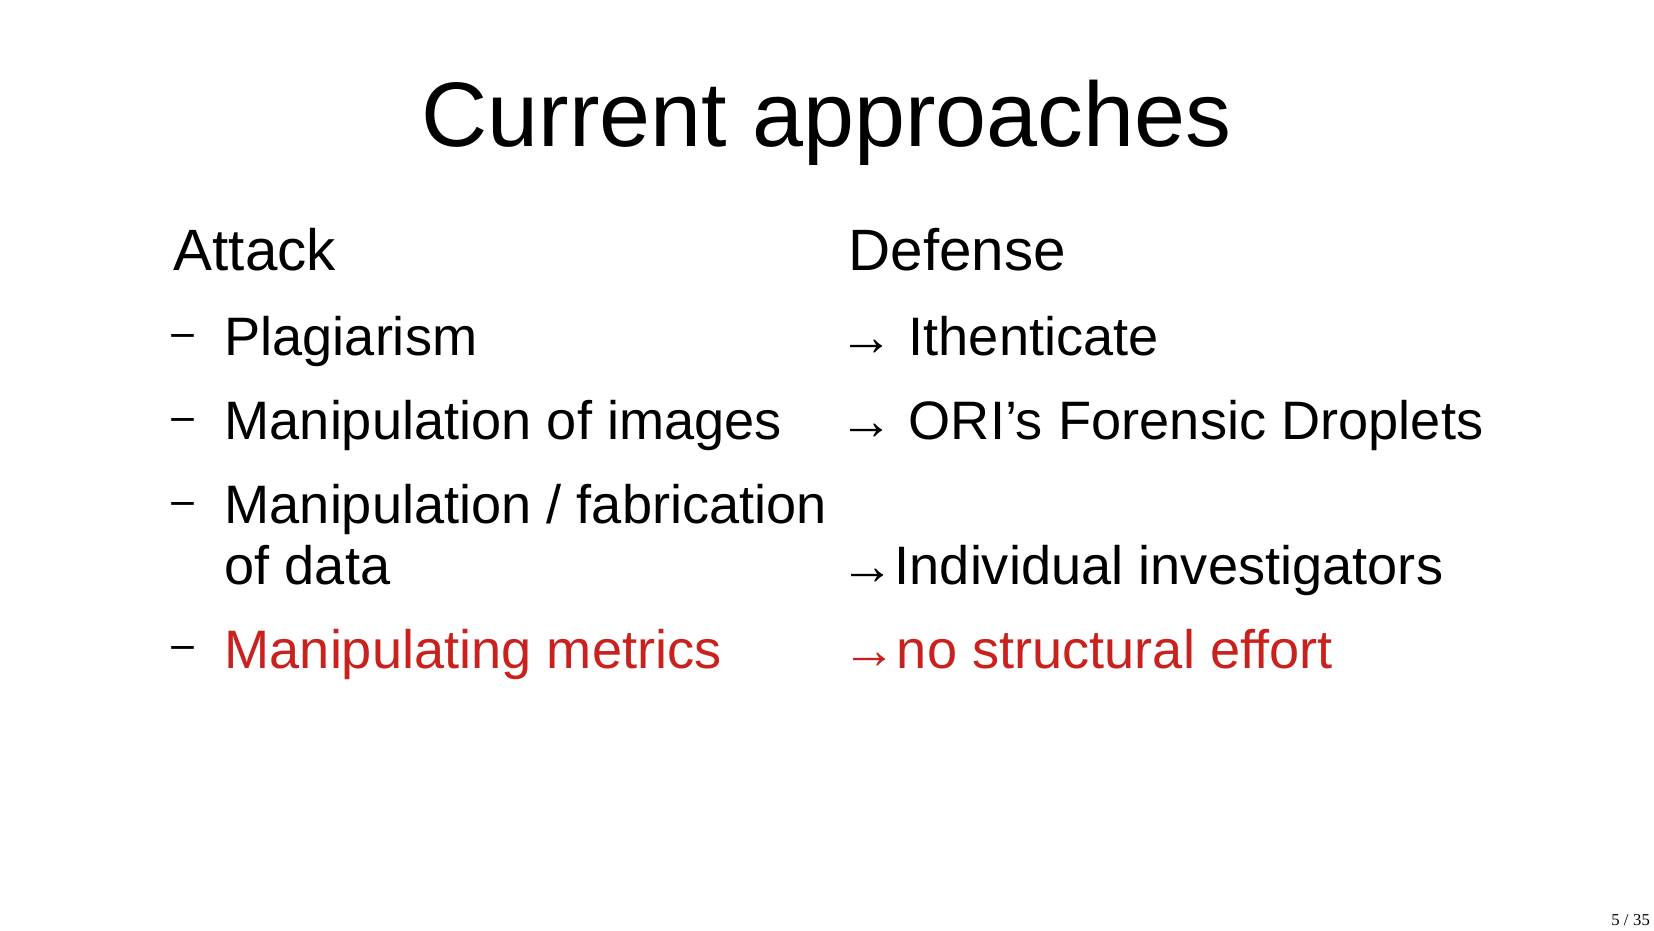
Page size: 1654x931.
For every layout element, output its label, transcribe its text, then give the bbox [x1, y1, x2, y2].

list Attack Defense Plagiarism → Ithenticate Manipulation of images → ORI’s Forensic Droplets Manipulation / fabrication of data →Individual investigators Manipulating metrics →no structural effort [82, 217, 1571, 826]
title Current approaches [82, 37, 1571, 193]
